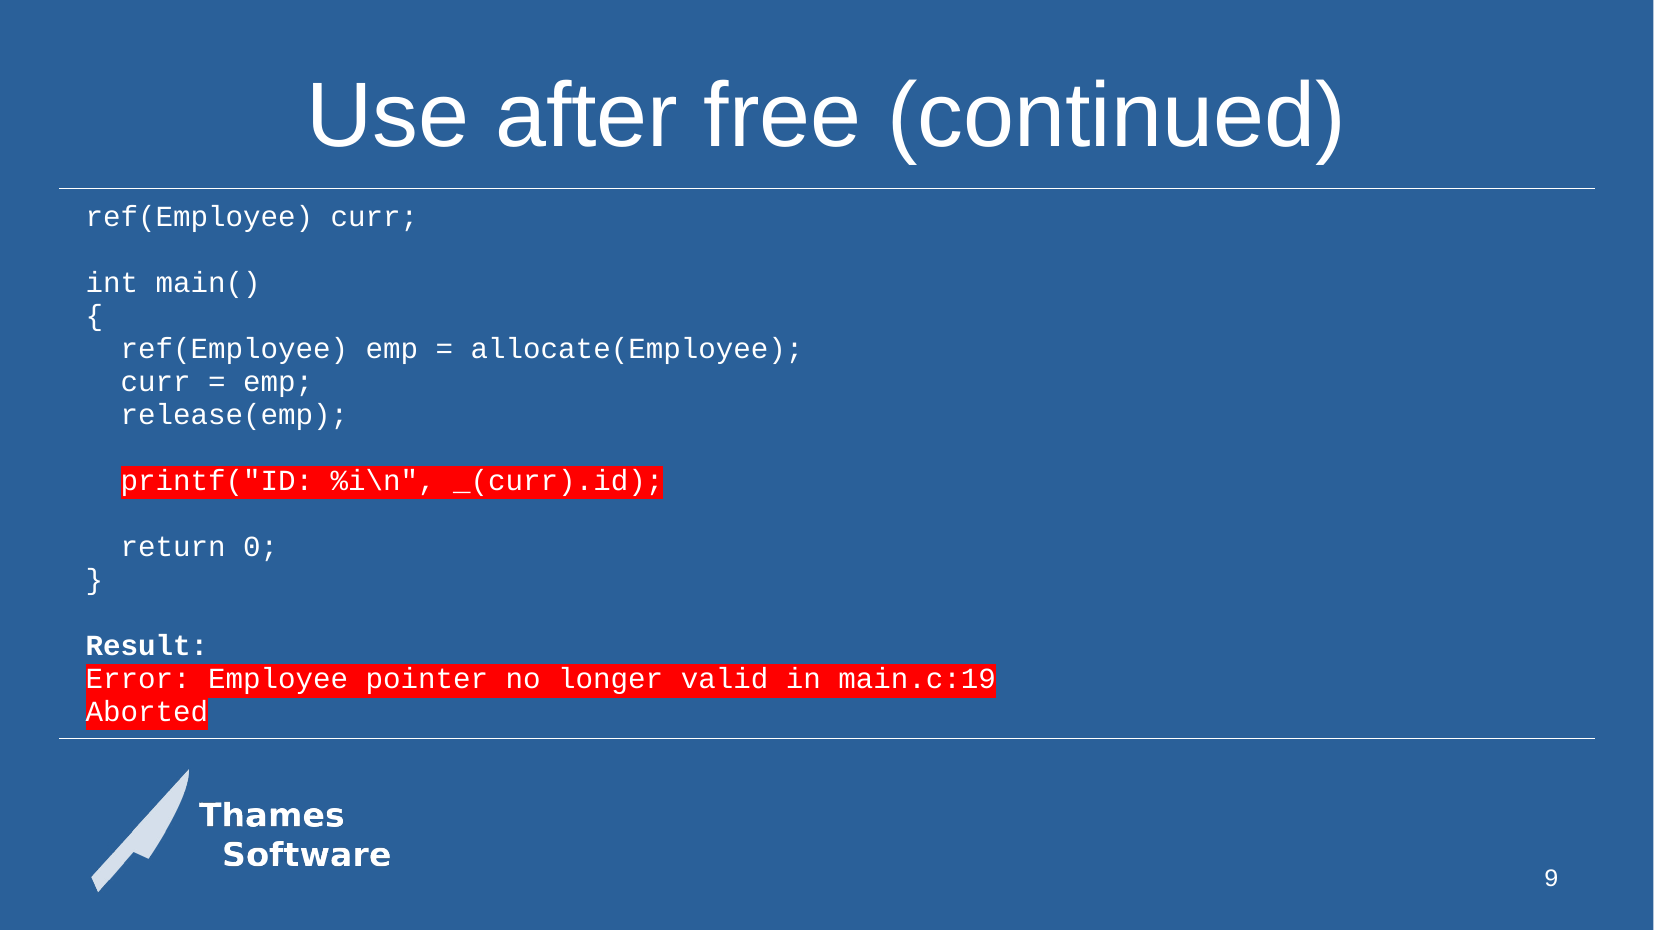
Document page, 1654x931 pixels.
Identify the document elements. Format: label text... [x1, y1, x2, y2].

title Use after free (continued) [82, 37, 1571, 188]
text_box ref(Employee) curr; int main() { ref(Employee) emp = allocate(Employee); curr = emp; release(emp); printf("ID: %i\n", _(curr).id); return 0; } Result: Error: Employee pointer no longer valid in main.c:19 Aborted [70, 194, 1571, 738]
title Use after free (continued) [82, 189, 1571, 193]
picture [82, 756, 421, 907]
